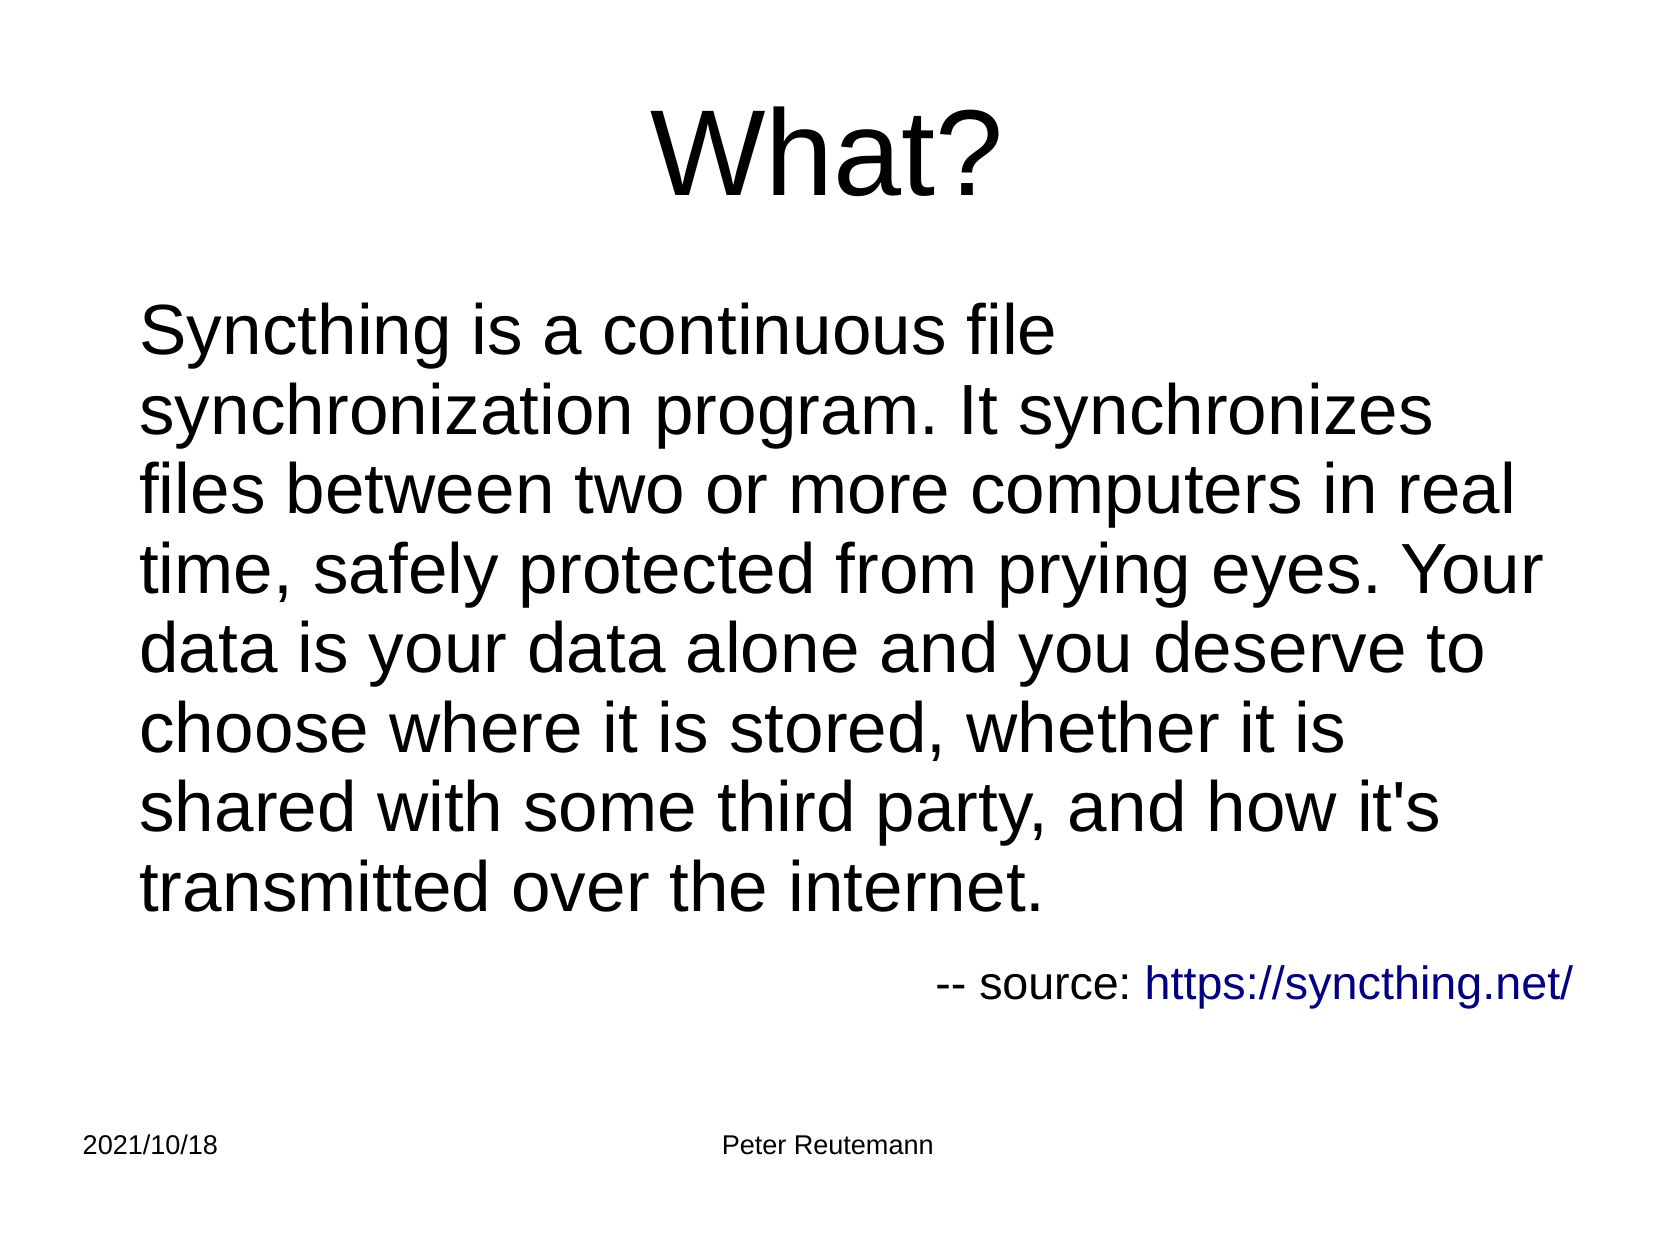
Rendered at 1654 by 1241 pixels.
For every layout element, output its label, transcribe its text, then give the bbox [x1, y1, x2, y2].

title What? [82, 49, 1571, 257]
list Syncthing is a continuous file synchronization program. It synchronizes files between two or more computers in real time, safely protected from prying eyes. Your data is your data alone and you deserve to choose where it is stored, whether it is shared with some third party, and how it's transmitted over the internet. -- source: https://syncthing.net/ [82, 290, 1571, 1010]
